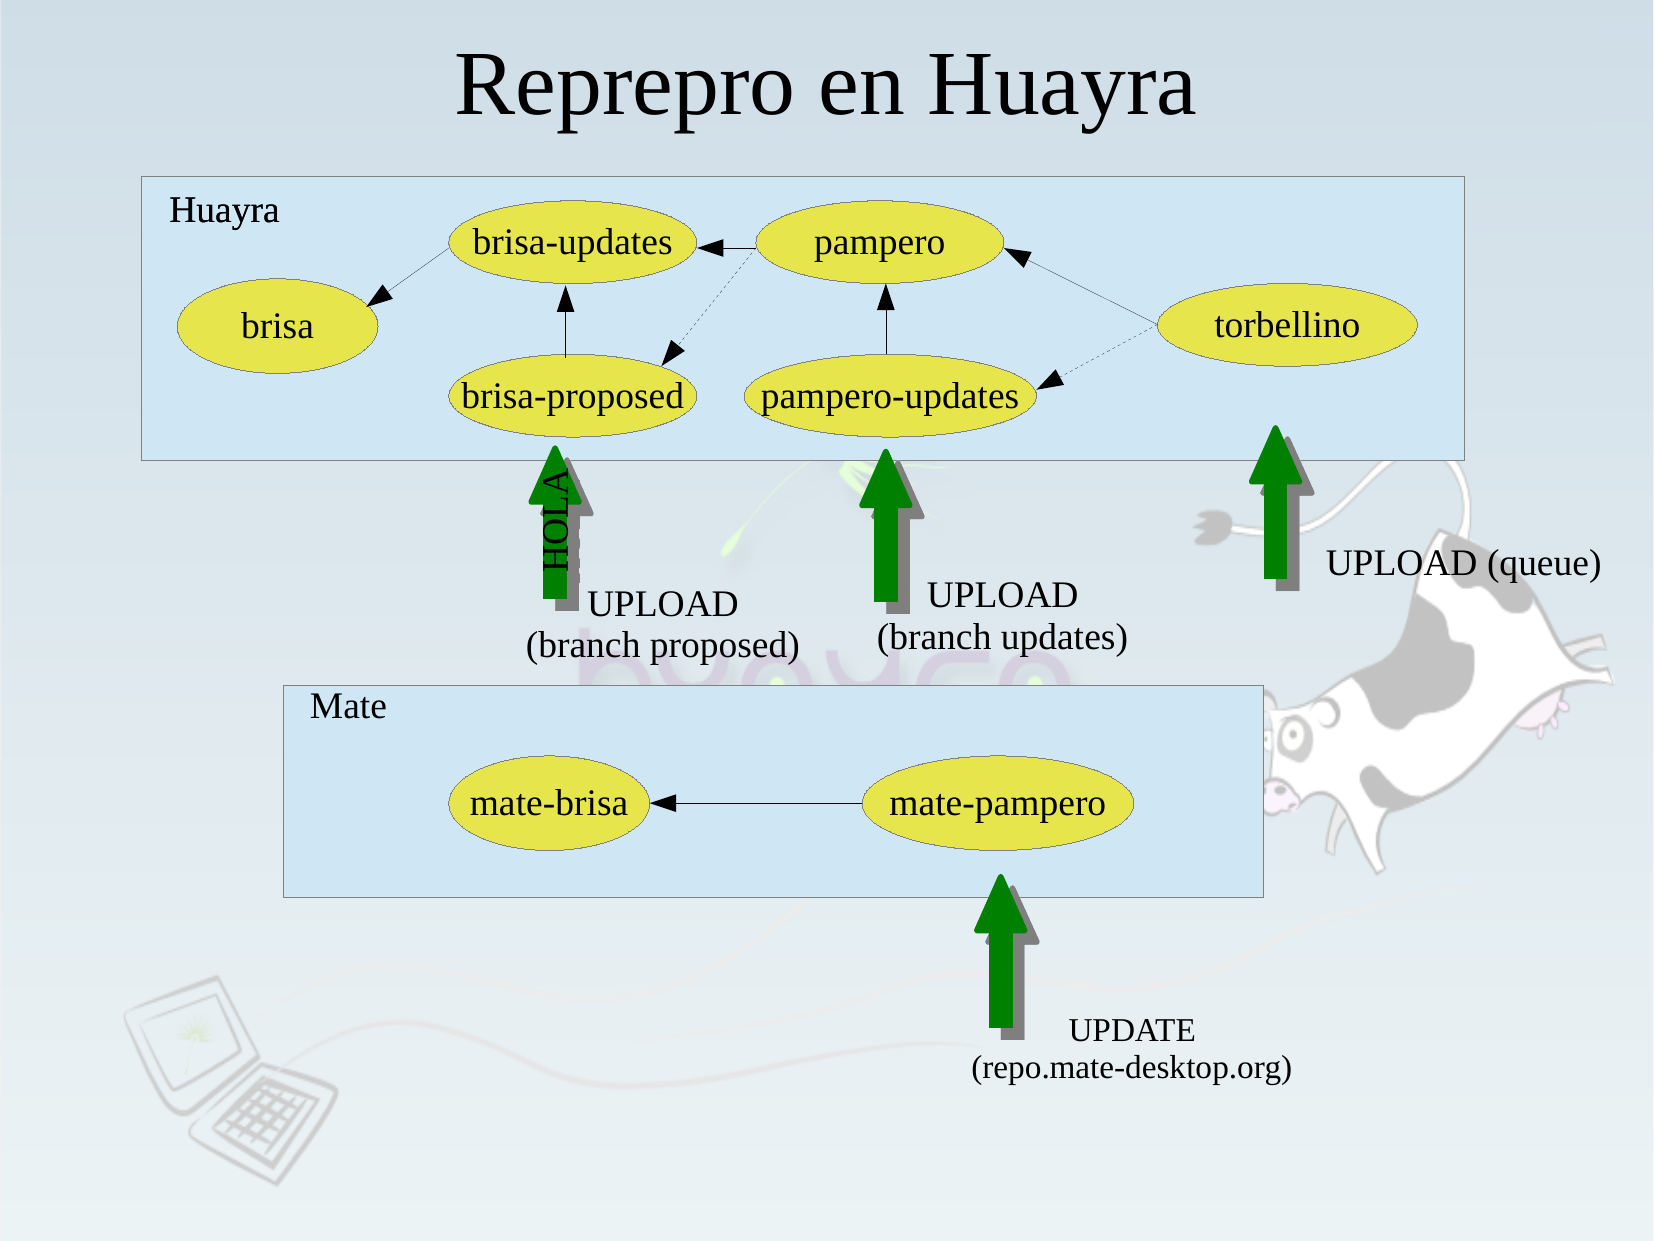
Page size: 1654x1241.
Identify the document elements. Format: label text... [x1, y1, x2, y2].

text_box brisa-updates [448, 200, 697, 284]
text_box torbellino [1157, 283, 1418, 367]
picture [0, 0, 1654, 1241]
text_box mate-brisa [448, 755, 650, 851]
text_box brisa-proposed [448, 354, 697, 438]
text_box pampero-updates [744, 354, 1037, 438]
text_box UPDATE (repo.mate-desktop.org) [956, 1003, 1308, 1093]
text_box mate-pampero [862, 755, 1134, 851]
text_box UPLOAD (branch proposed) [511, 575, 815, 674]
text_box pampero [755, 200, 1004, 284]
text_box [283, 685, 1264, 898]
text_box [141, 176, 1465, 461]
text_box Mate [295, 677, 448, 756]
text_box Huayra [154, 181, 308, 260]
text_box UPLOAD (queue) [1311, 534, 1617, 591]
text_box brisa [177, 278, 379, 374]
text_box UPLOAD (branch updates) [862, 566, 1148, 674]
title Reprepro en Huayra [82, 33, 1571, 135]
